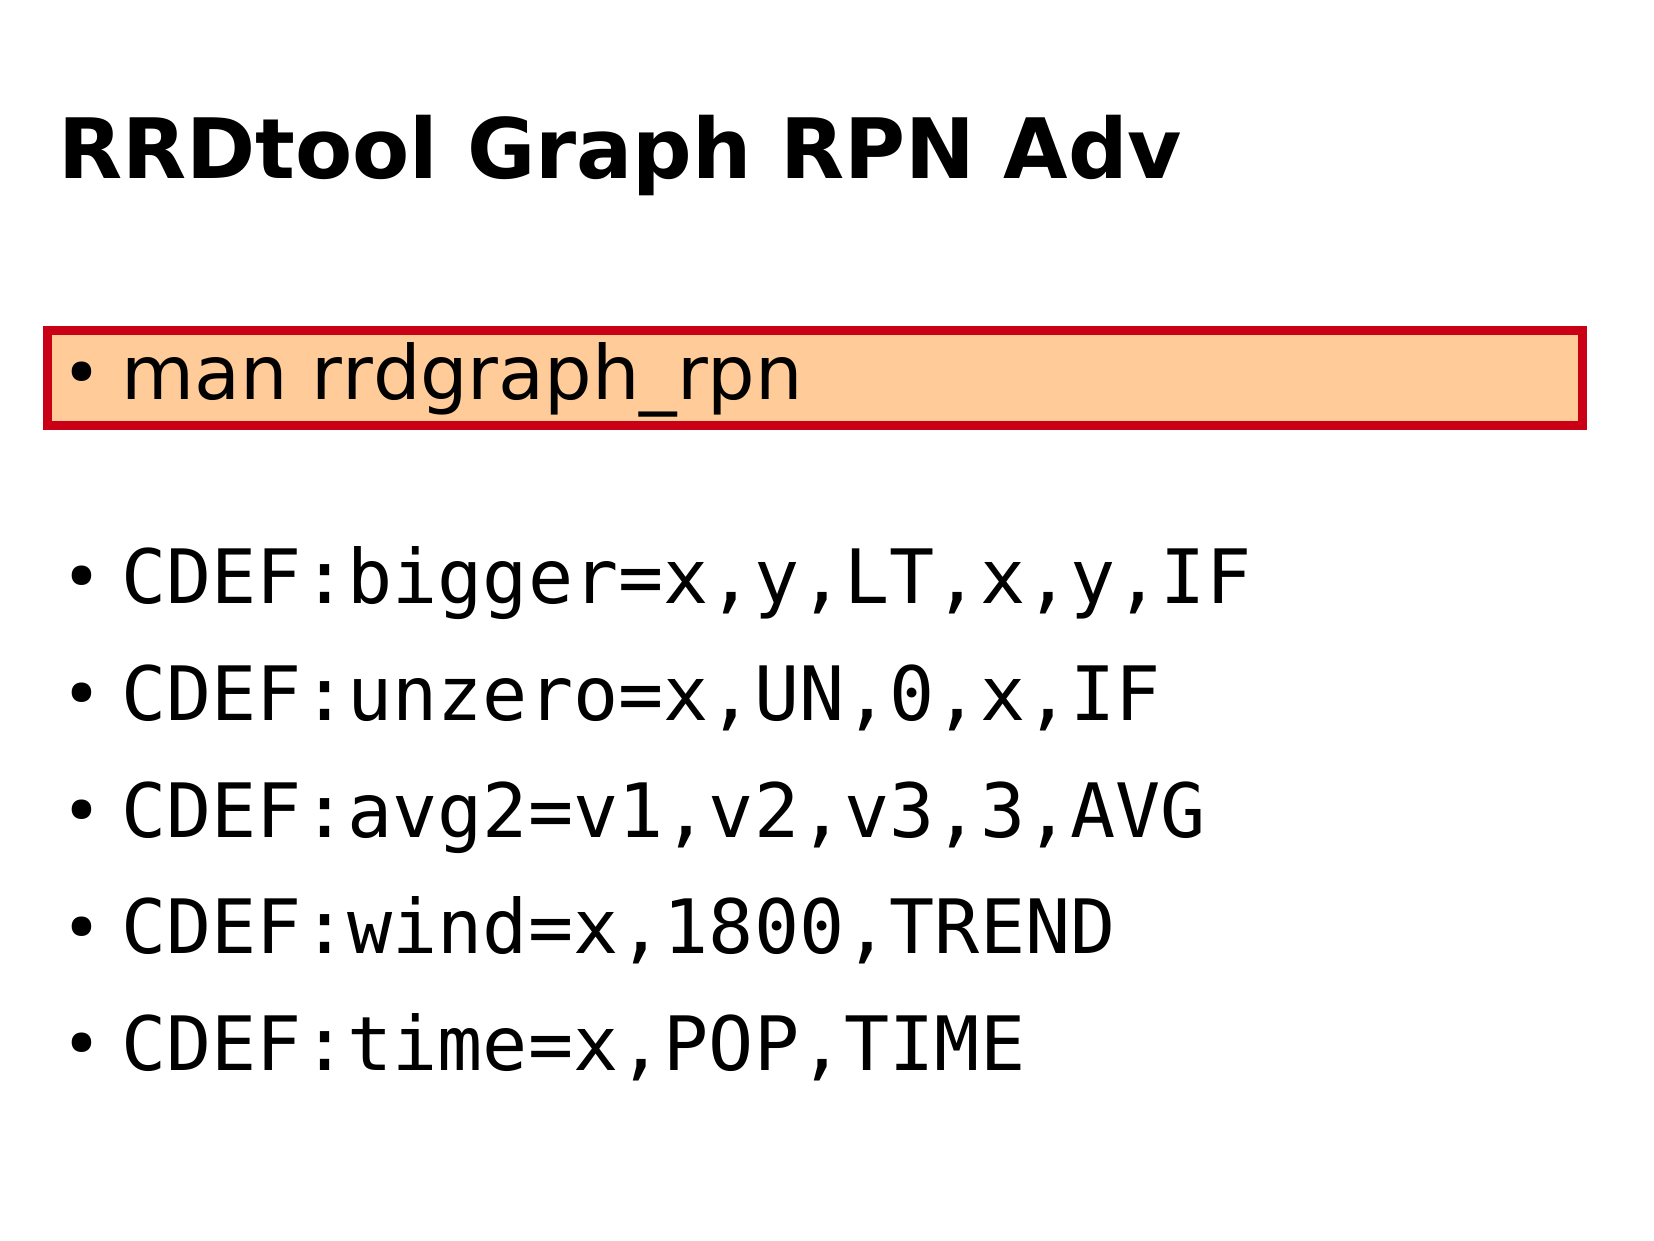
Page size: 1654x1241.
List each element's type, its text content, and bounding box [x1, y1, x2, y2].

text_box [1571, 330, 1583, 426]
list man rrdgraph_rpn CDEF:bigger=x,y,LT,x,y,IF CDEF:unzero=x,UN,0,x,IF CDEF:avg2=v1,v2,v3,3,AVG CDEF:wind=x,1800,TREND CDEF:time=x,POP,TIME [50, 329, 1571, 1099]
title RRDtool Graph RPN Adv [59, 75, 1607, 225]
